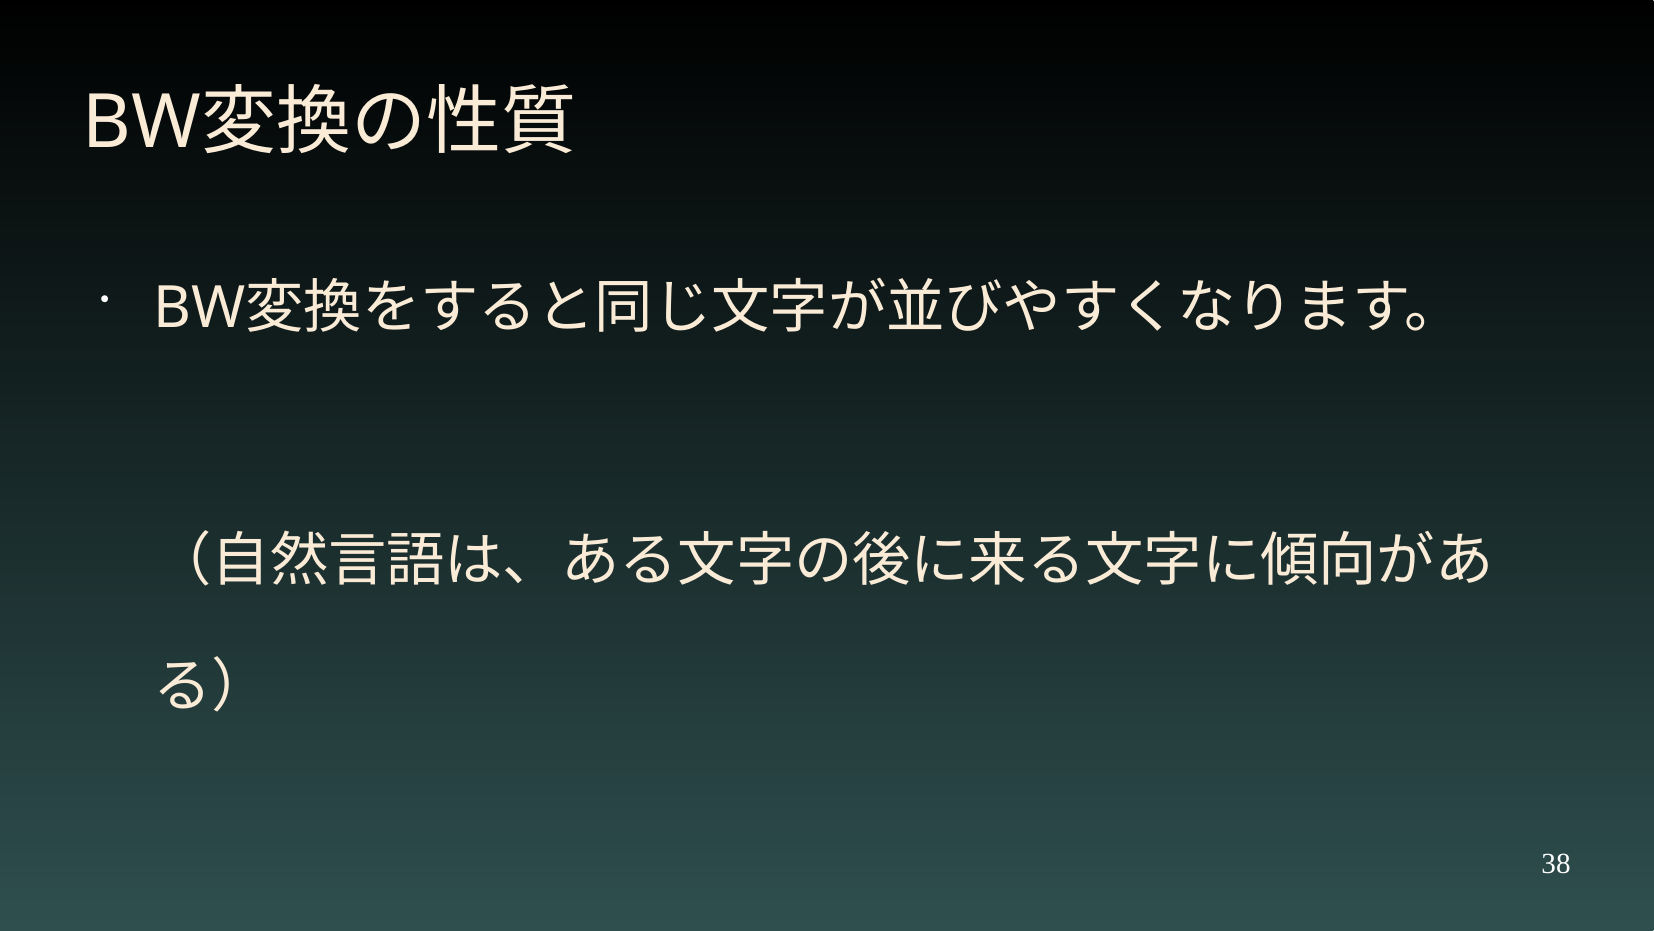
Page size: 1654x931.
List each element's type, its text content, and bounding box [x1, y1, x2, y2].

title BW変換の性質 [82, 37, 969, 193]
list BW変換をすると同じ文字が並びやすくなります。 （自然言語は、ある文字の後に来る文字に傾向がある） [82, 217, 1571, 898]
